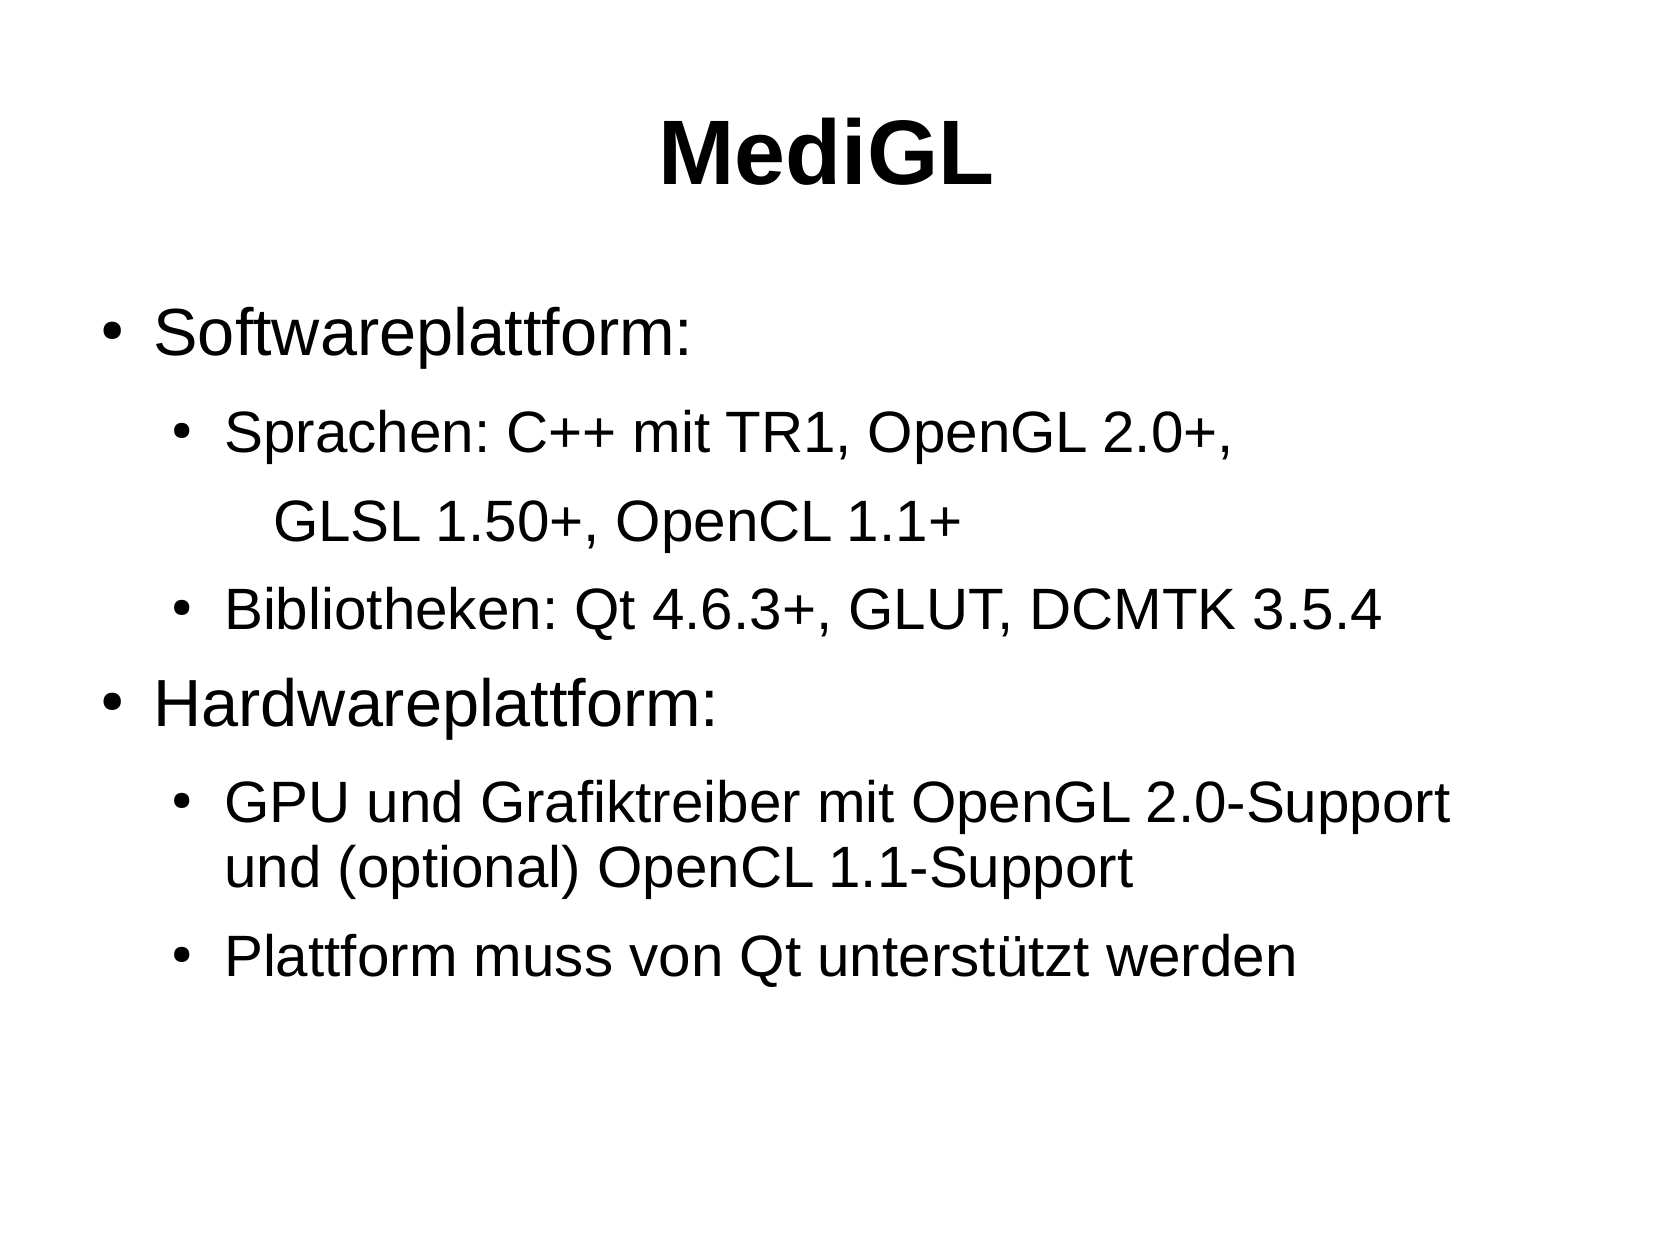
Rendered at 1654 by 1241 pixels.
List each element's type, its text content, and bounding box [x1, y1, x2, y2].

list Softwareplattform: Sprachen: C++ mit TR1, OpenGL 2.0+, GLSL 1.50+, OpenCL 1.1+ Bibliotheken: Qt 4.6.3+, GLUT, DCMTK 3.5.4 Hardwareplattform: GPU und Grafiktreiber mit OpenGL 2.0-Support und (optional) OpenCL 1.1-Support Plattform muss von Qt unterstützt werden [82, 295, 1565, 1114]
title MediGL [82, 56, 1571, 250]
